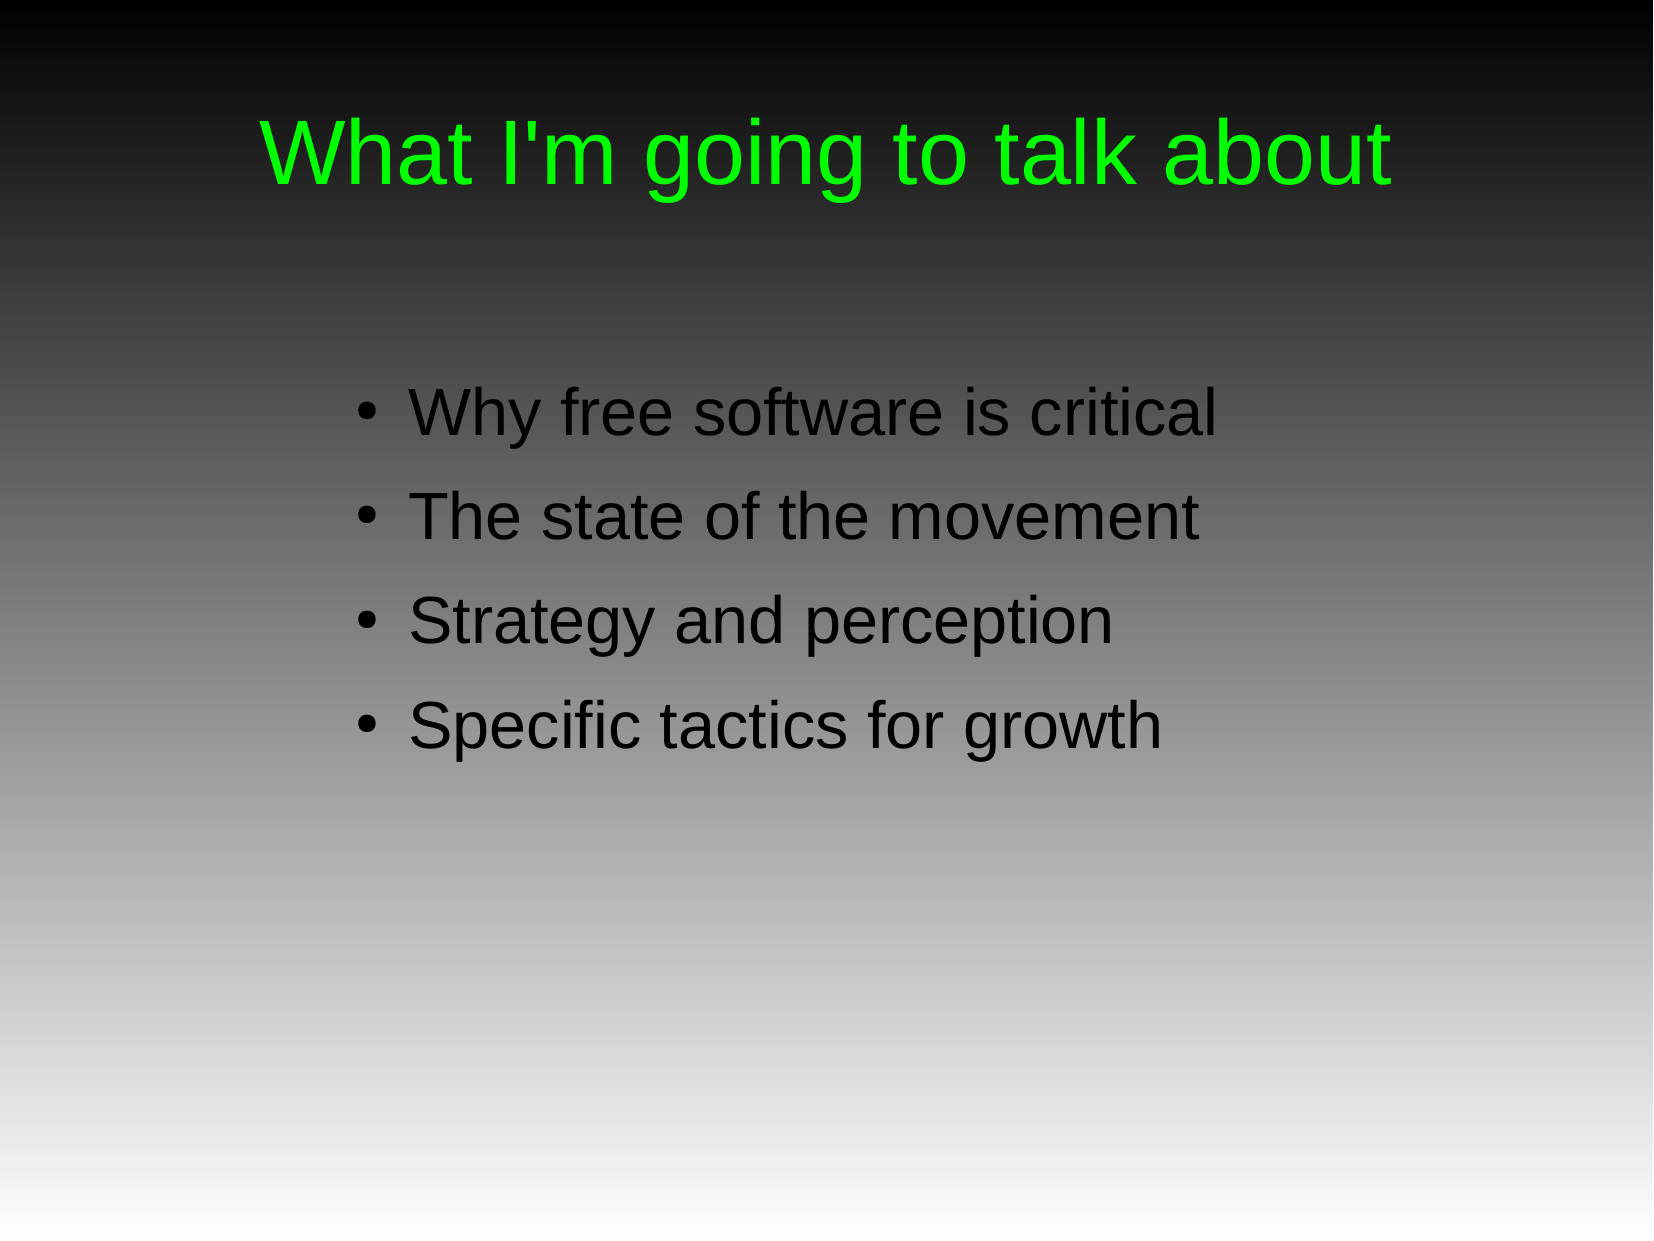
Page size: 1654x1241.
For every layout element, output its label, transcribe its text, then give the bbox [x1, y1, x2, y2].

list Why free software is critical The state of the movement Strategy and perception Specific tactics for growth [337, 375, 1388, 1142]
title What I'm going to talk about [82, 49, 1571, 257]
